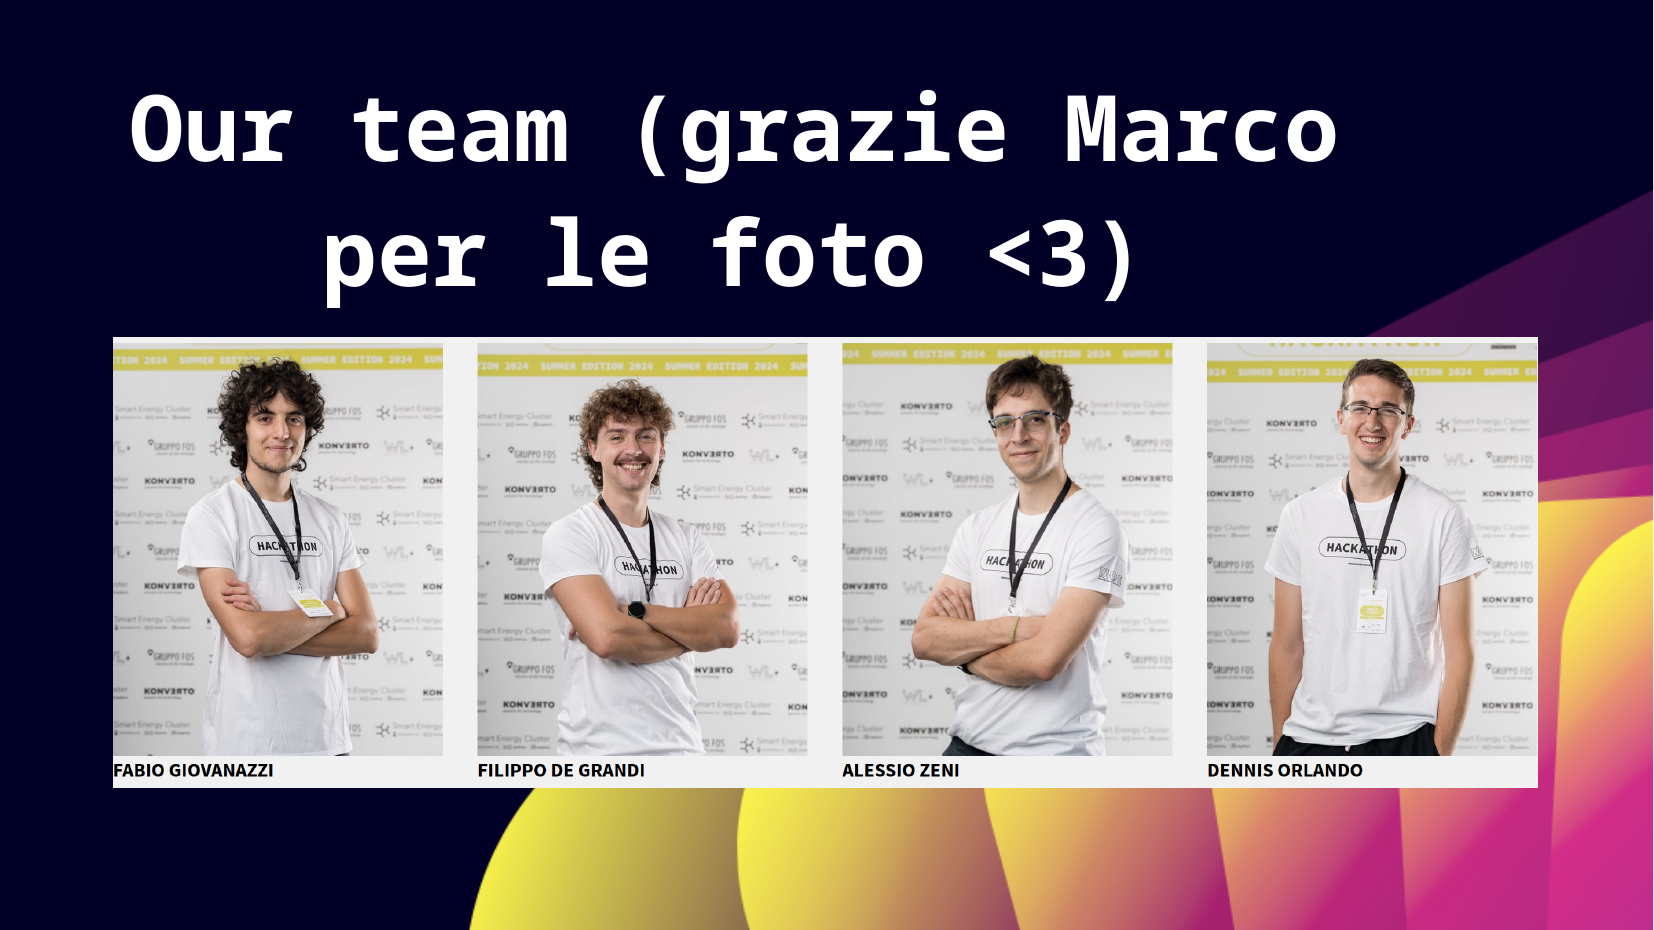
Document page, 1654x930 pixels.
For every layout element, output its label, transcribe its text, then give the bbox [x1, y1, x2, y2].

picture [0, 0, 1654, 930]
title Our team (grazie Marco per le foto <3) [82, 0, 1388, 414]
